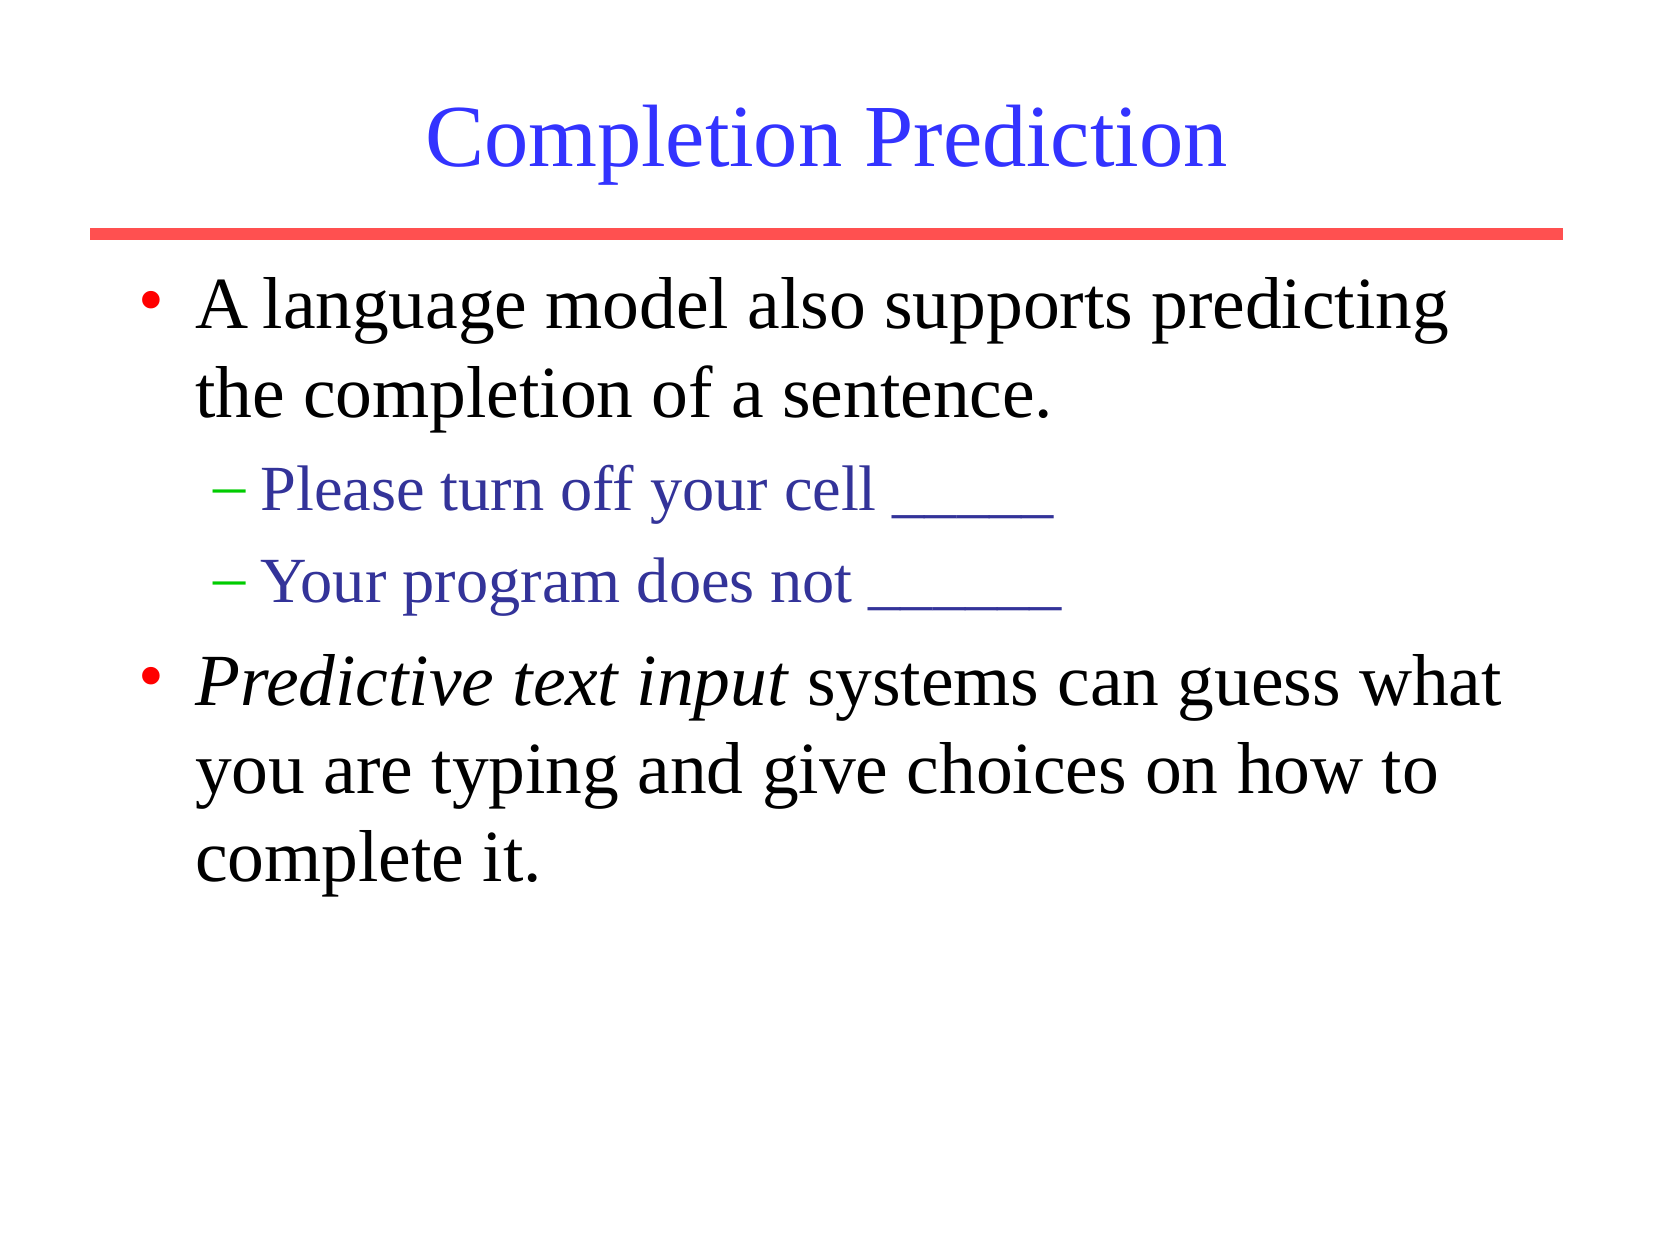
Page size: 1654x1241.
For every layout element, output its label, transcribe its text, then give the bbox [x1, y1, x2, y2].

title Completion Prediction [124, 41, 1530, 221]
list A language model also supports predicting the completion of a sentence. Please turn off your cell _____ Your program does not ______ Predictive text input systems can guess what you are typing and give choices on how to complete it. [124, 248, 1561, 1096]
